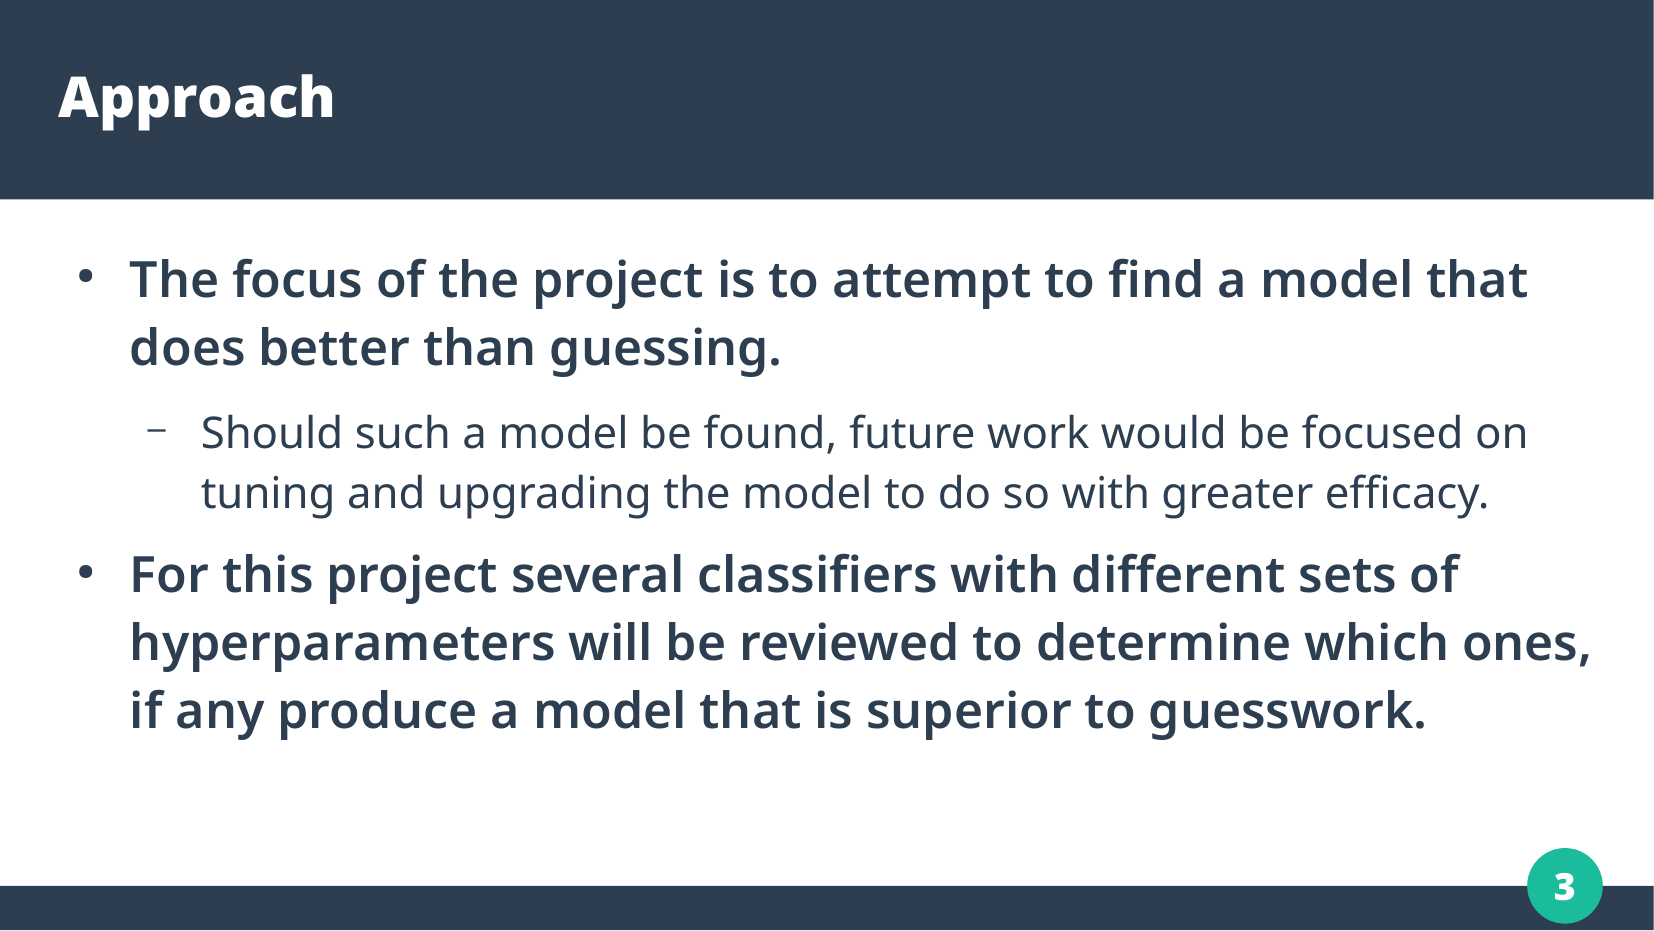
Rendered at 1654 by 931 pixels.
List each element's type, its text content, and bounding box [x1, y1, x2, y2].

title Approach [59, 37, 1595, 155]
list The focus of the project is to attempt to find a model that does better than guessing. Should such a model be found, future work would be focused on tuning and upgrading the model to do so with greater efficacy. For this project several classifiers with different sets of hyperparameters will be reviewed to determine which ones, if any produce a model that is superior to guesswork. [59, 243, 1595, 864]
